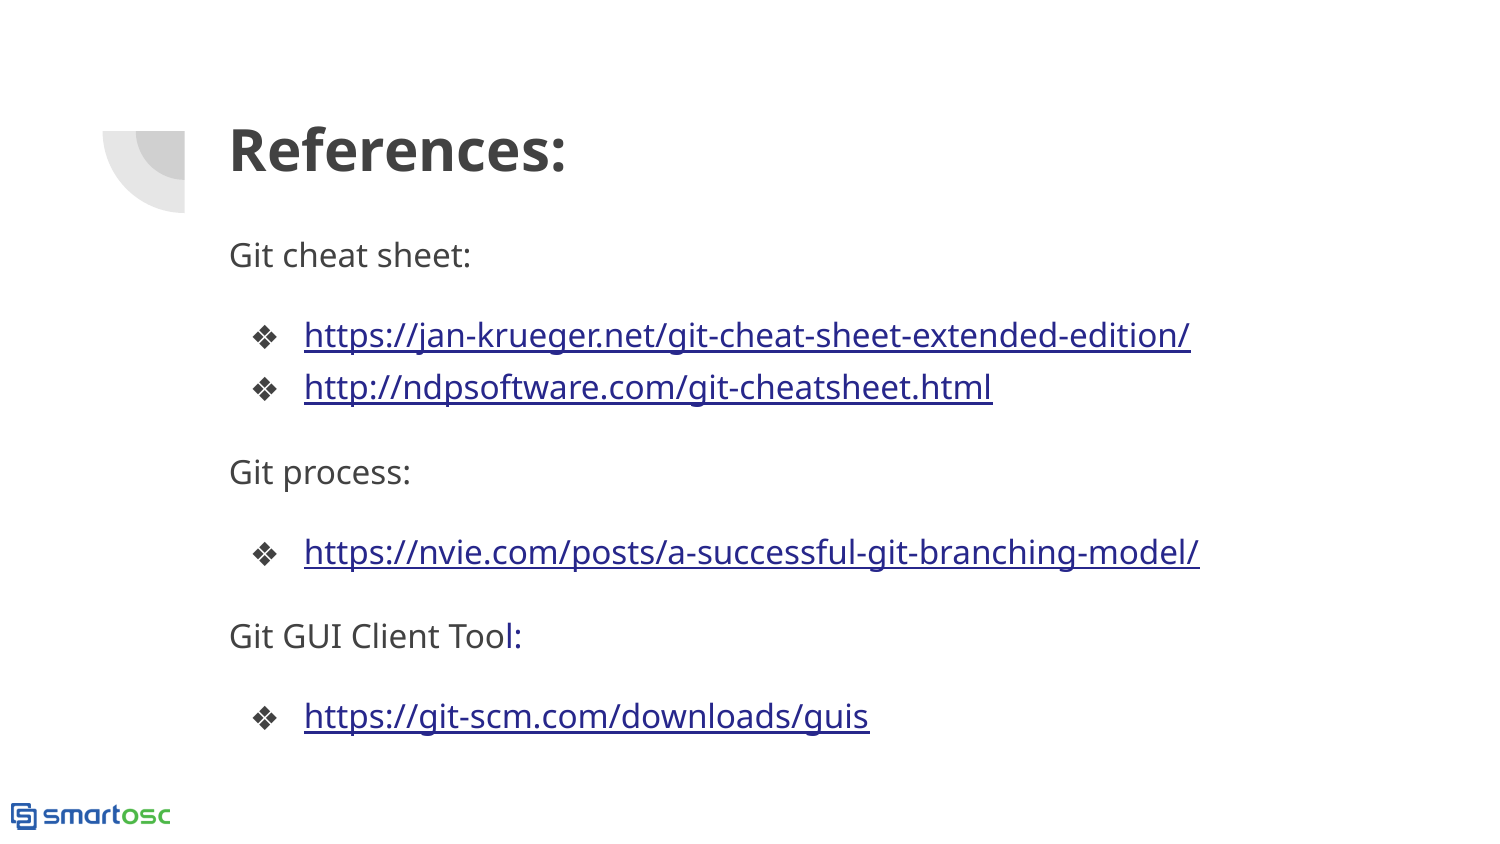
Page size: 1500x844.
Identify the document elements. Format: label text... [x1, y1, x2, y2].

list Git cheat sheet: https://jan-krueger.net/git-cheat-sheet-extended-edition/ http://ndpsoftware.com/git-cheatsheet.html Git process: https://nvie.com/posts/a-successful-git-branching-model/ Git GUI Client Tool: https://git-scm.com/downloads/guis [213, 213, 1368, 631]
title References: [213, 98, 1368, 213]
picture [11, 803, 170, 830]
